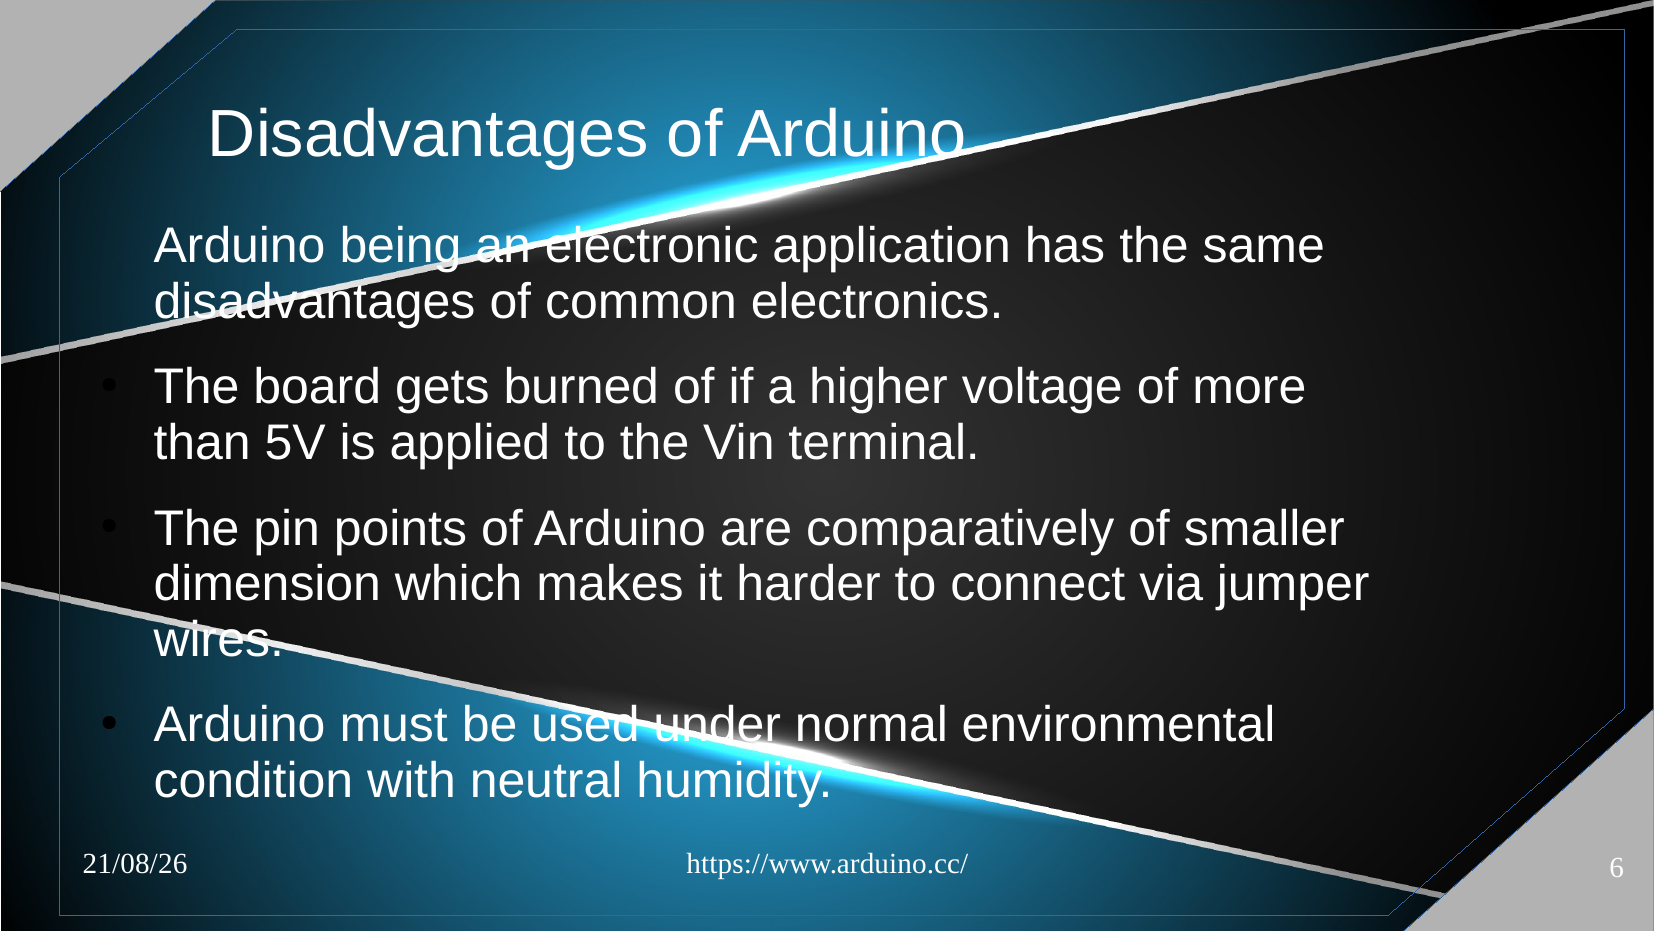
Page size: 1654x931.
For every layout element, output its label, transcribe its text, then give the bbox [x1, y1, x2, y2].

picture [3, 2, 1652, 931]
list Arduino being an electronic application has the same disadvantages of common electronics. The board gets burned of if a higher voltage of more than 5V is applied to the Vin terminal. The pin points of Arduino are comparatively of smaller dimension which makes it harder to connect via jumper wires. Arduino must be used under normal environmental condition with neutral humidity. [82, 217, 1418, 827]
title Disadvantages of Arduino [200, 58, 975, 208]
